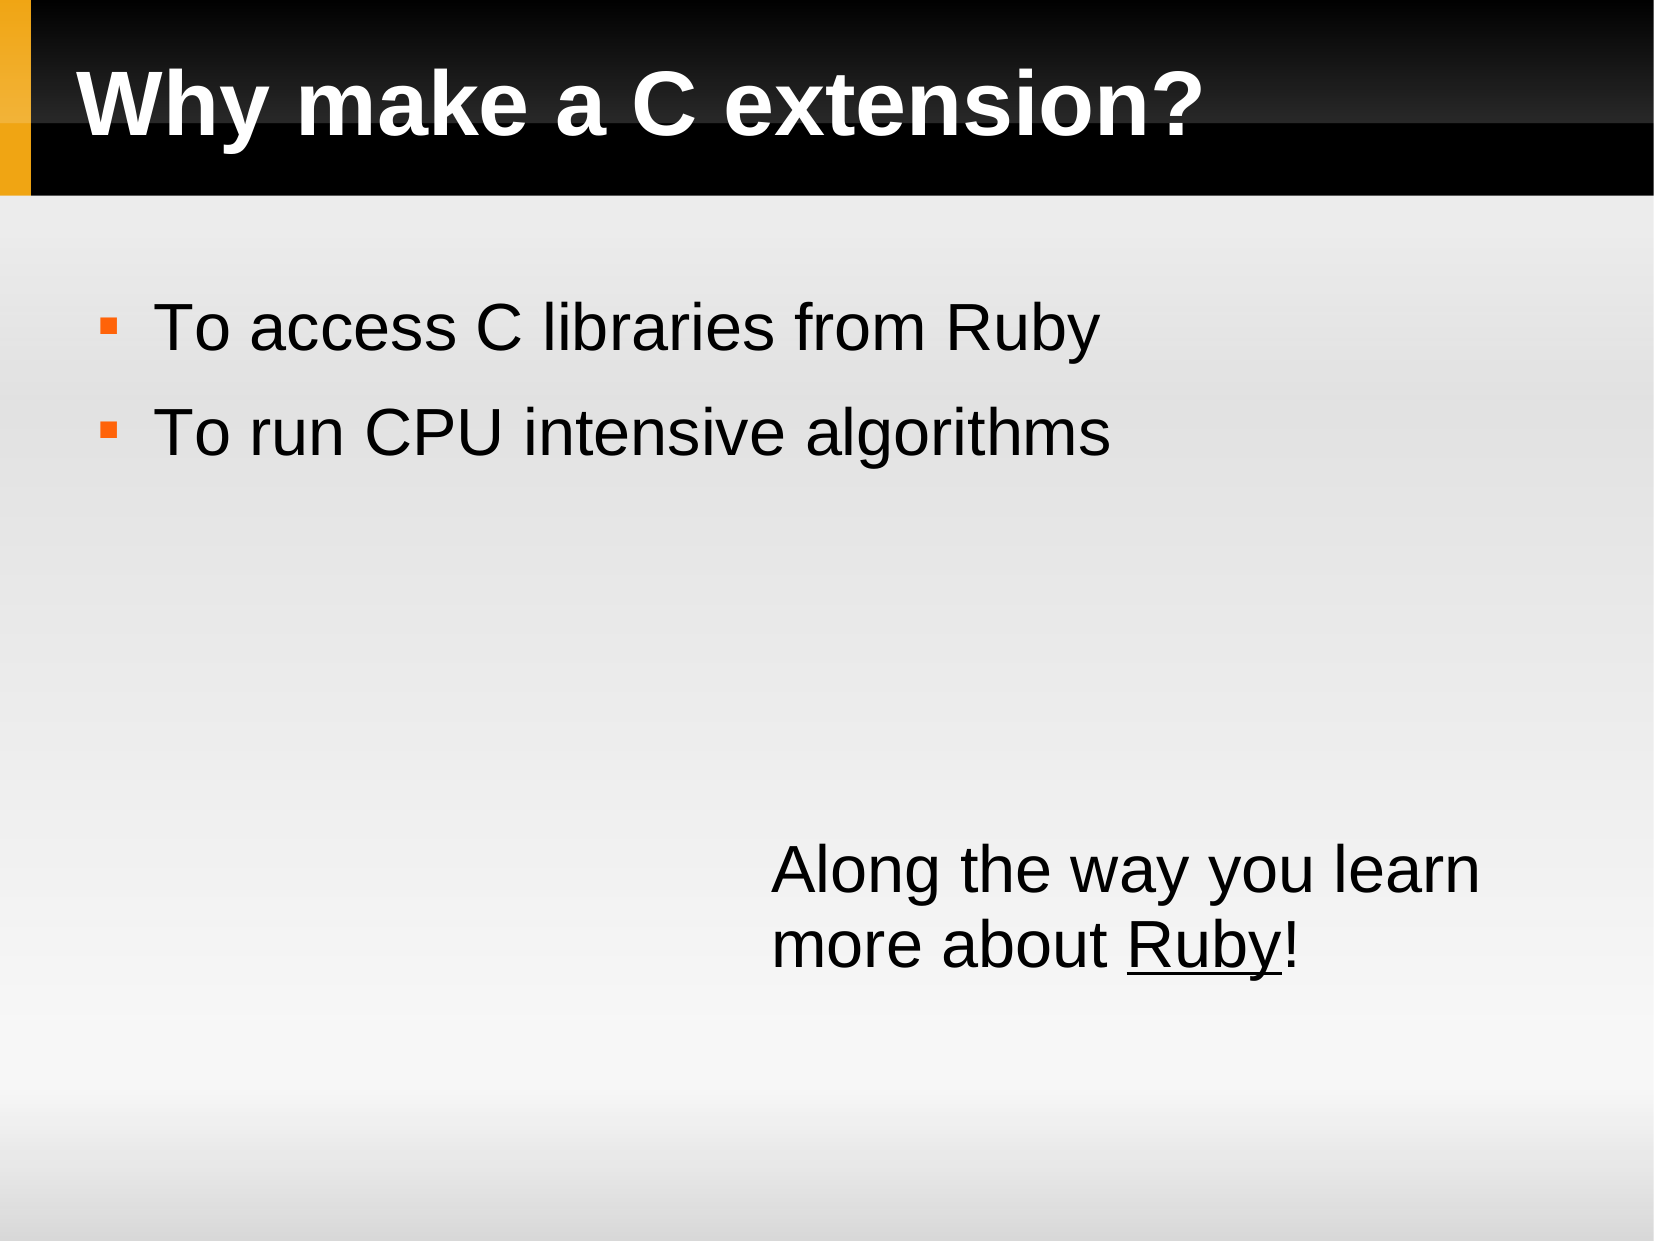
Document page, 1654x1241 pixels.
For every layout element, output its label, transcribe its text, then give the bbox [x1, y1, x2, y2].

list To access C libraries from Ruby To run CPU intensive algorithms [82, 290, 1571, 1094]
text_box Along the way you learn more about Ruby! [756, 825, 1501, 990]
title Why make a C extension? [76, 0, 1565, 208]
picture [0, 0, 1654, 1241]
